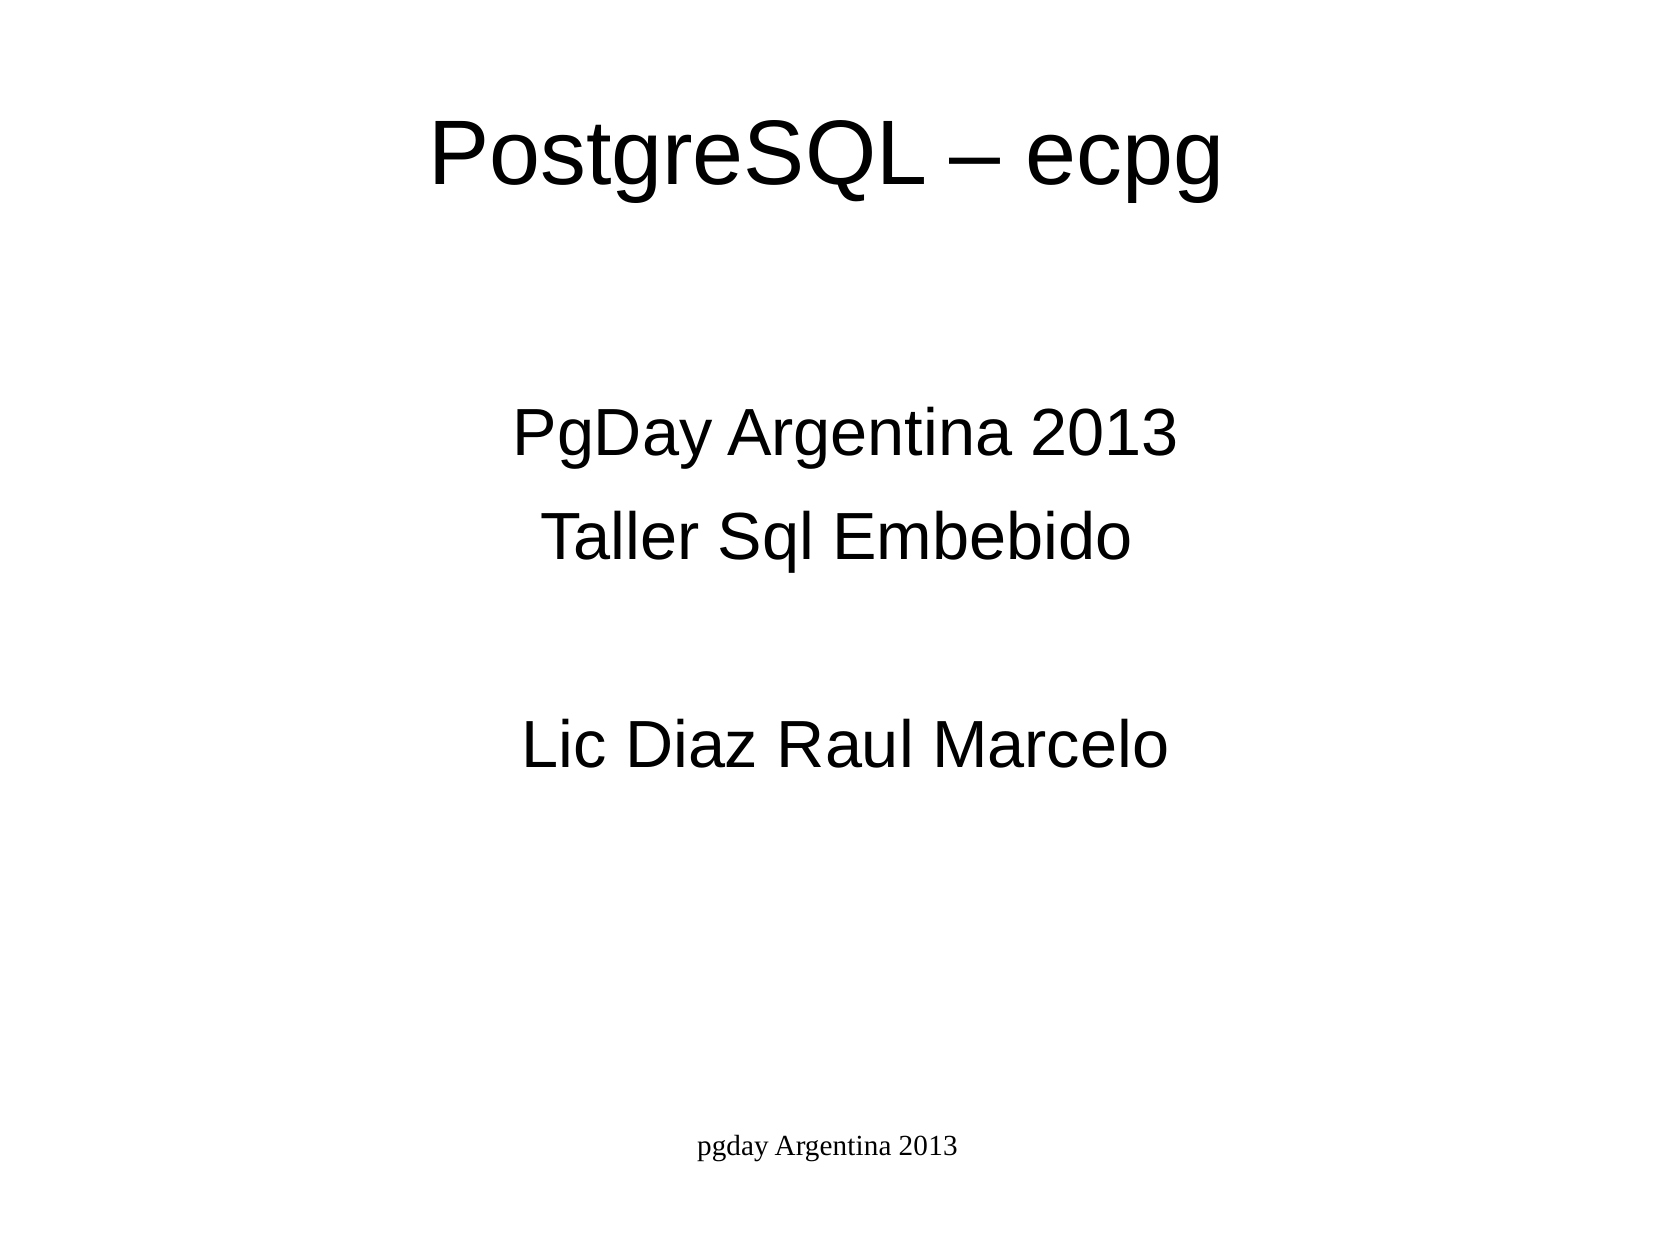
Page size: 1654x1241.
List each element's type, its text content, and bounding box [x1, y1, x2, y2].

list PgDay Argentina 2013 Taller Sql Embebido Lic Diaz Raul Marcelo [82, 290, 1538, 1010]
title PostgreSQL – ecpg [82, 49, 1571, 257]
